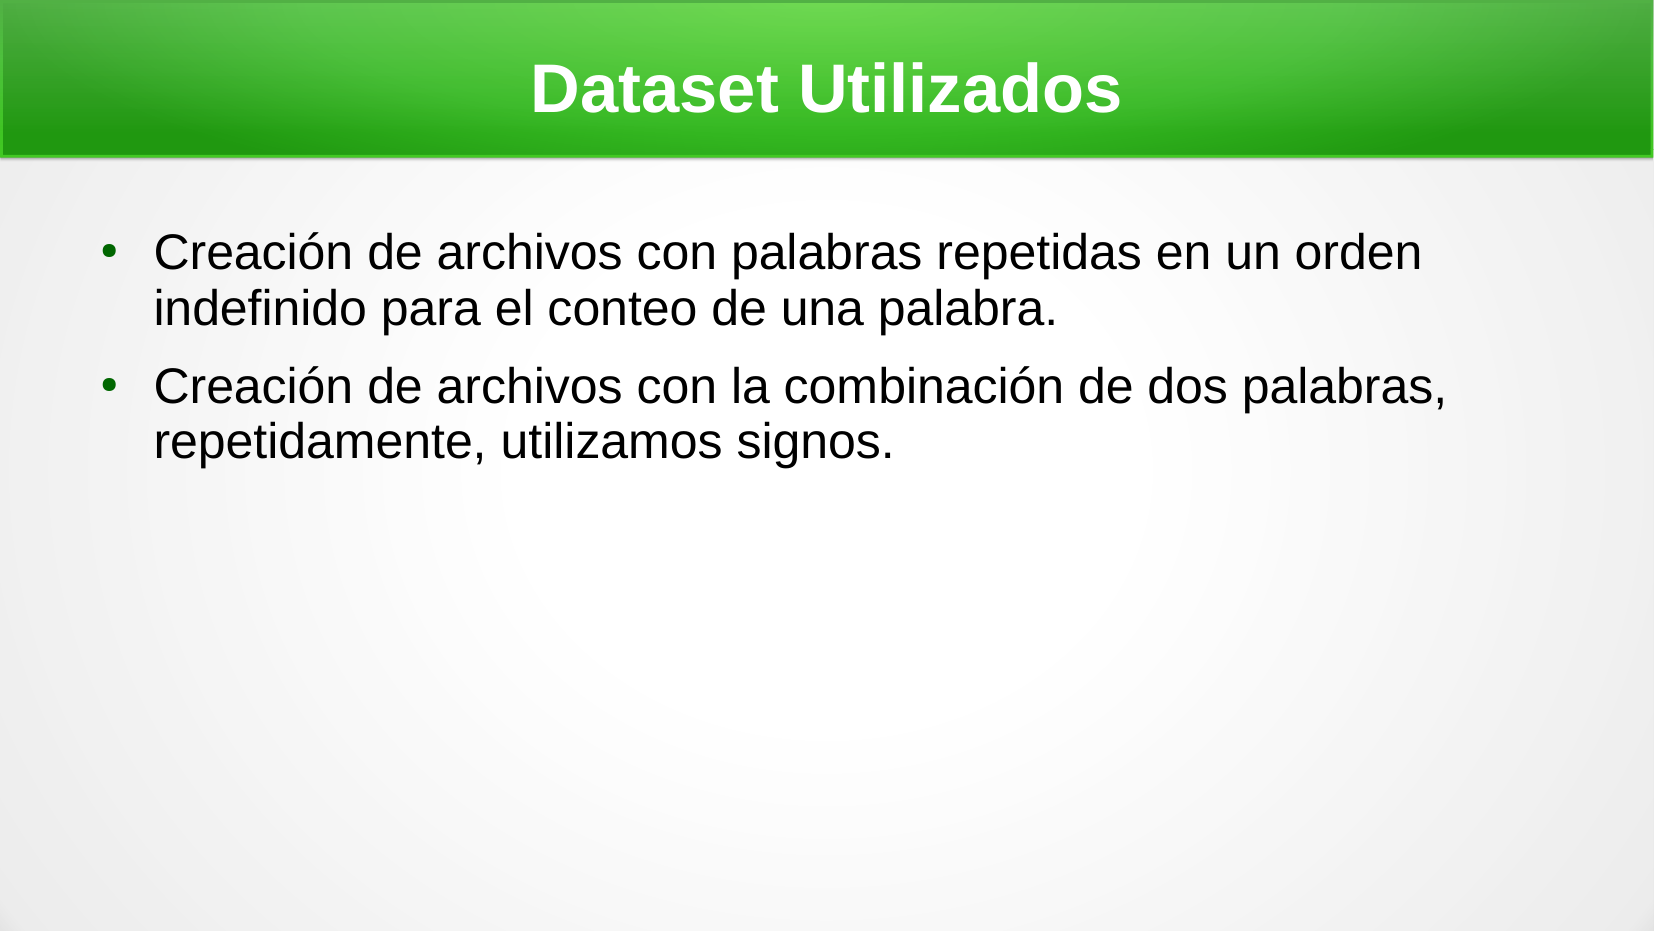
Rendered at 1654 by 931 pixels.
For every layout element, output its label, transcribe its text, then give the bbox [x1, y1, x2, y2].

list Creación de archivos con palabras repetidas en un orden indefinido para el conteo de una palabra. Creación de archivos con la combinación de dos palabras, repetidamente, utilizamos signos. [82, 224, 1571, 764]
title Dataset Utilizados [82, 35, 1571, 142]
